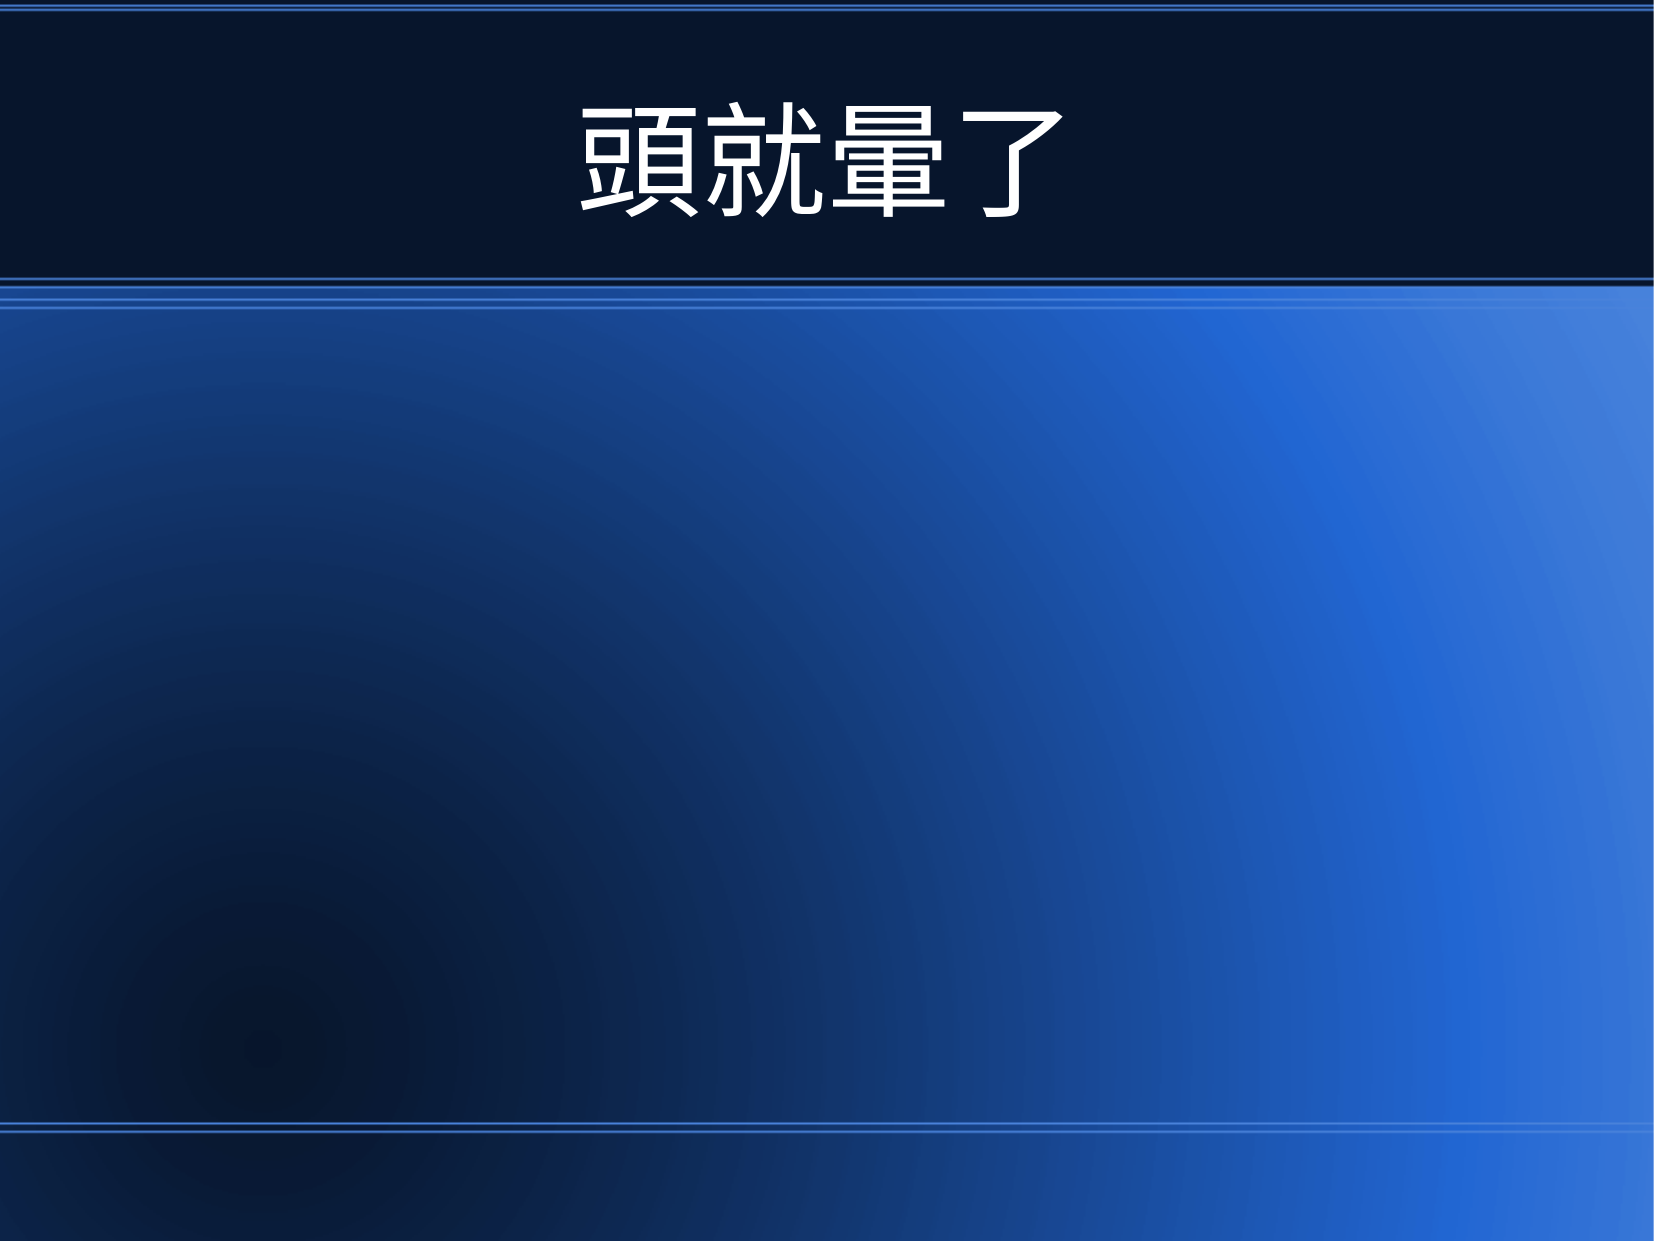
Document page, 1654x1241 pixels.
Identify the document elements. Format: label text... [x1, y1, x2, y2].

picture [0, 0, 1654, 1241]
title 頭就暈了 [82, 49, 1571, 257]
